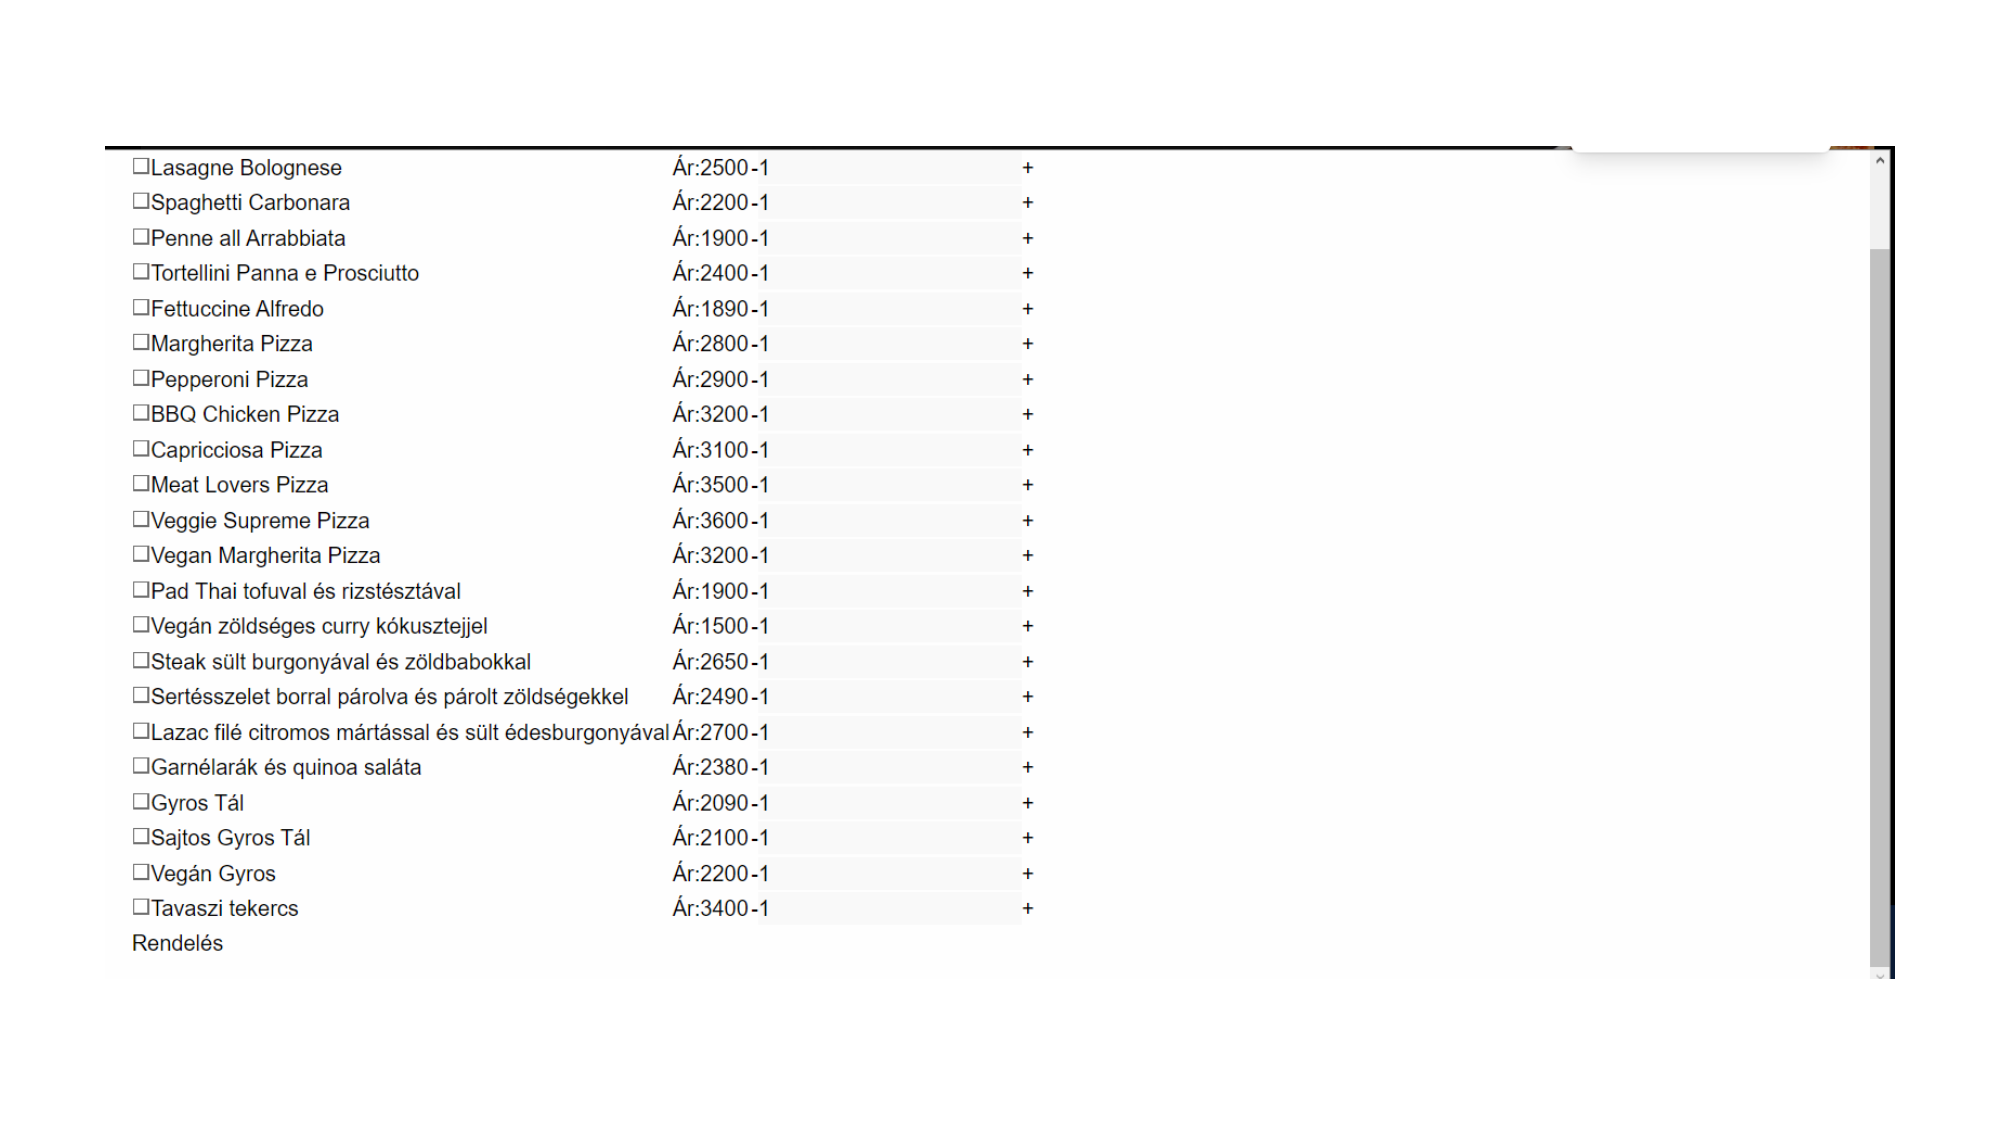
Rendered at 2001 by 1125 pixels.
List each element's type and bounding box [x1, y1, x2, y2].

picture [105, 146, 1895, 979]
